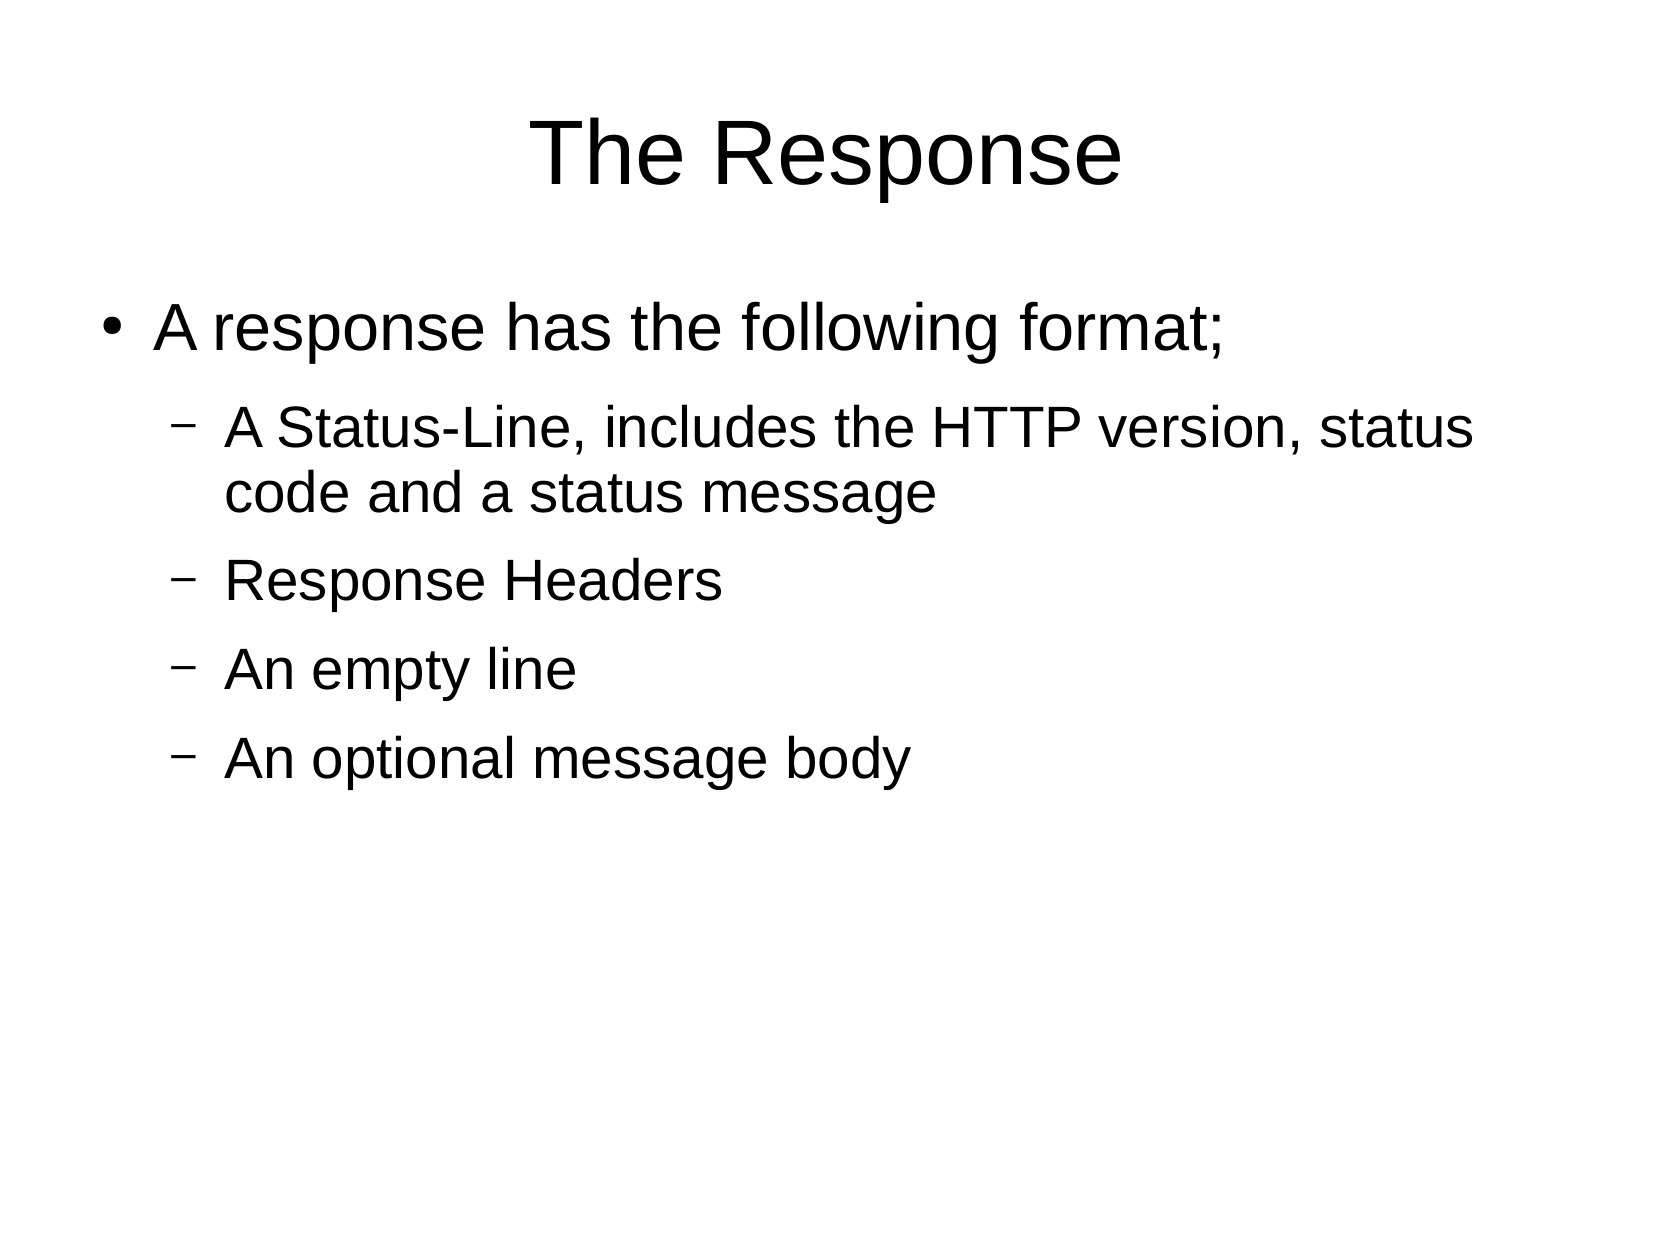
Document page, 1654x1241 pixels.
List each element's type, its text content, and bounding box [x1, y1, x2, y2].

list A response has the following format; A Status-Line, includes the HTTP version, status code and a status message Response Headers An empty line An optional message body [82, 290, 1571, 1010]
title The Response [82, 49, 1571, 257]
